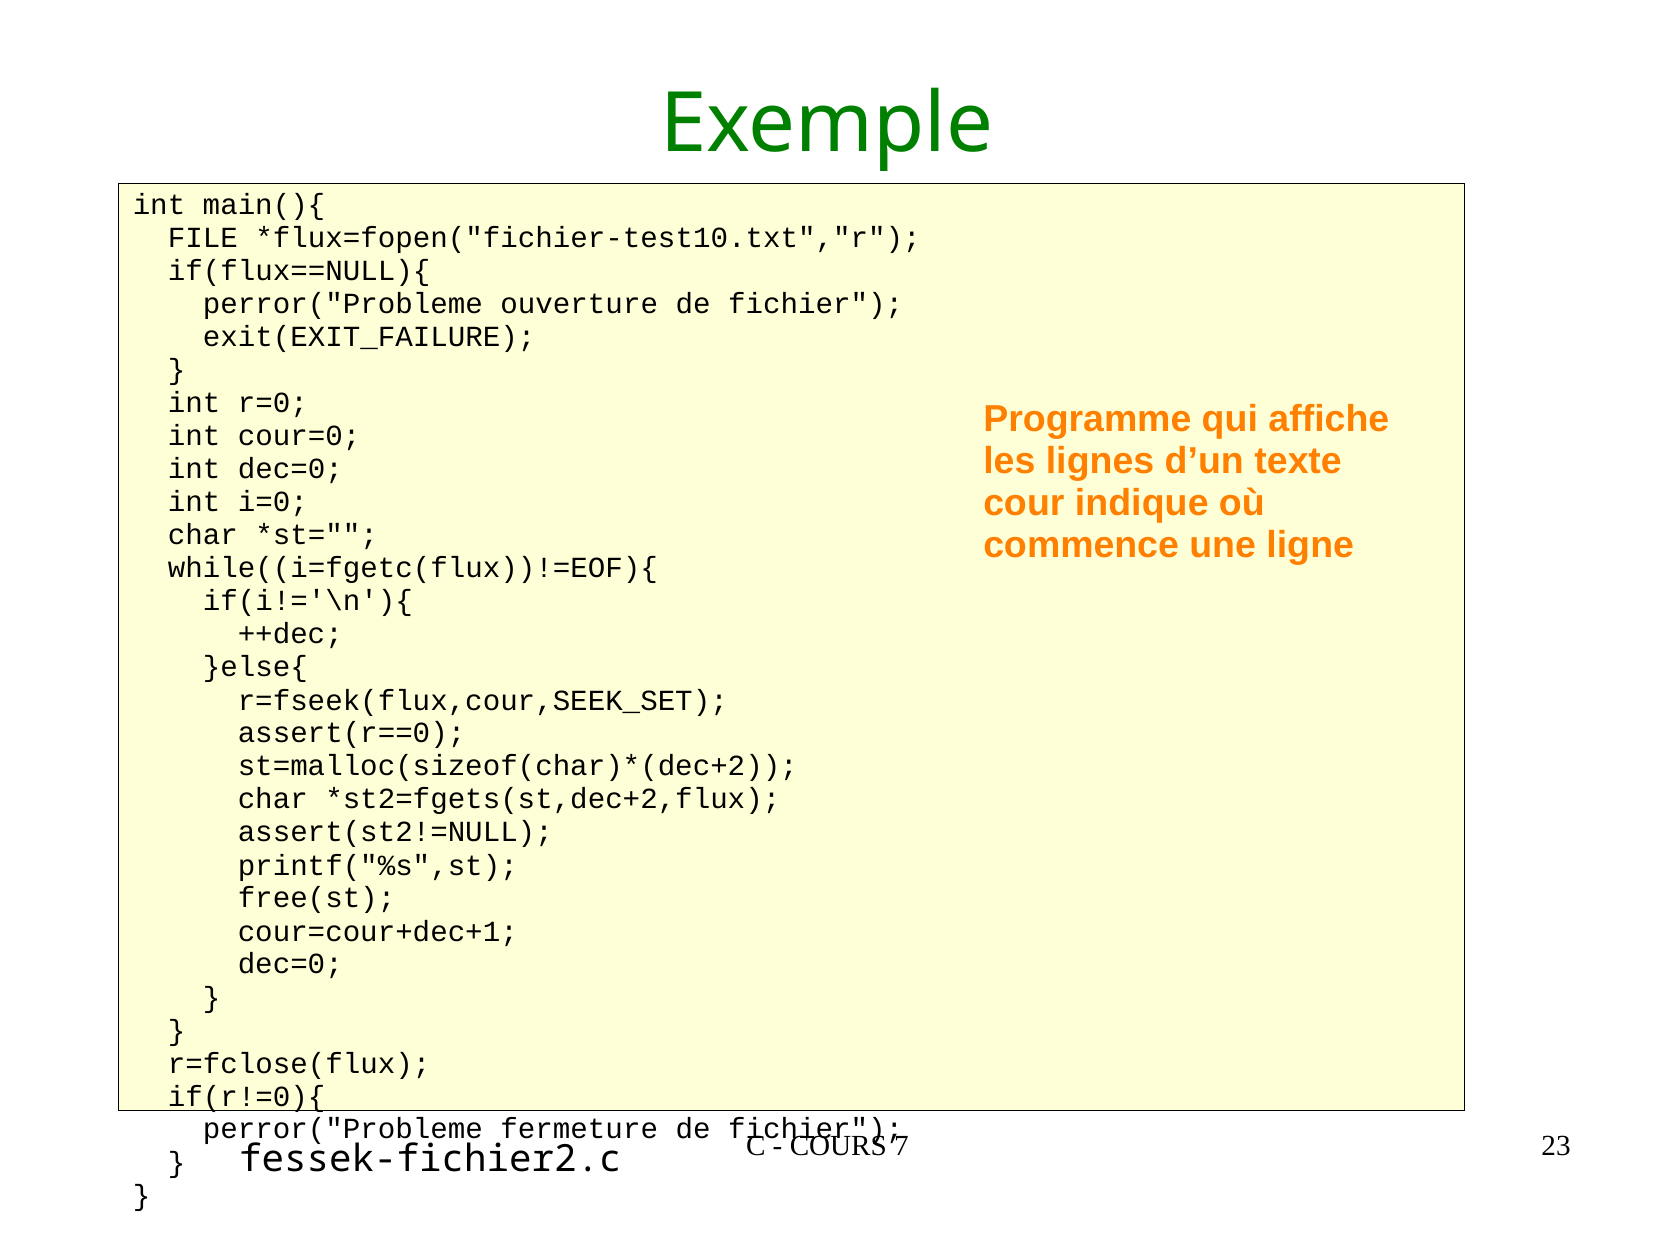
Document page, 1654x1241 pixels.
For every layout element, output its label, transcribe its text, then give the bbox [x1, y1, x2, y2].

text_box fessek-fichier2.c [224, 1123, 721, 1182]
title Exemple [82, 49, 1571, 189]
text_box Programme qui affiche les lignes d’un texte cour indique où commence une ligne [968, 389, 1465, 573]
text_box int main(){ FILE *flux=fopen("fichier-test10.txt","r"); if(flux==NULL){ perror("Probleme ouverture de fichier"); exit(EXIT_FAILURE); } int r=0; int cour=0; int dec=0; int i=0; char *st=""; while((i=fgetc(flux))!=EOF){ if(i!='\n'){ ++dec; }else{ r=fseek(flux,cour,SEEK_SET); assert(r==0); st=malloc(sizeof(char)*(dec+2)); char *st2=fgets(st,dec+2,flux); assert(st2!=NULL); printf("%s",st); free(st); cour=cour+dec+1; dec=0; } } r=fclose(flux); if(r!=0){ perror("Probleme fermeture de fichier"); } } [118, 183, 1465, 1111]
